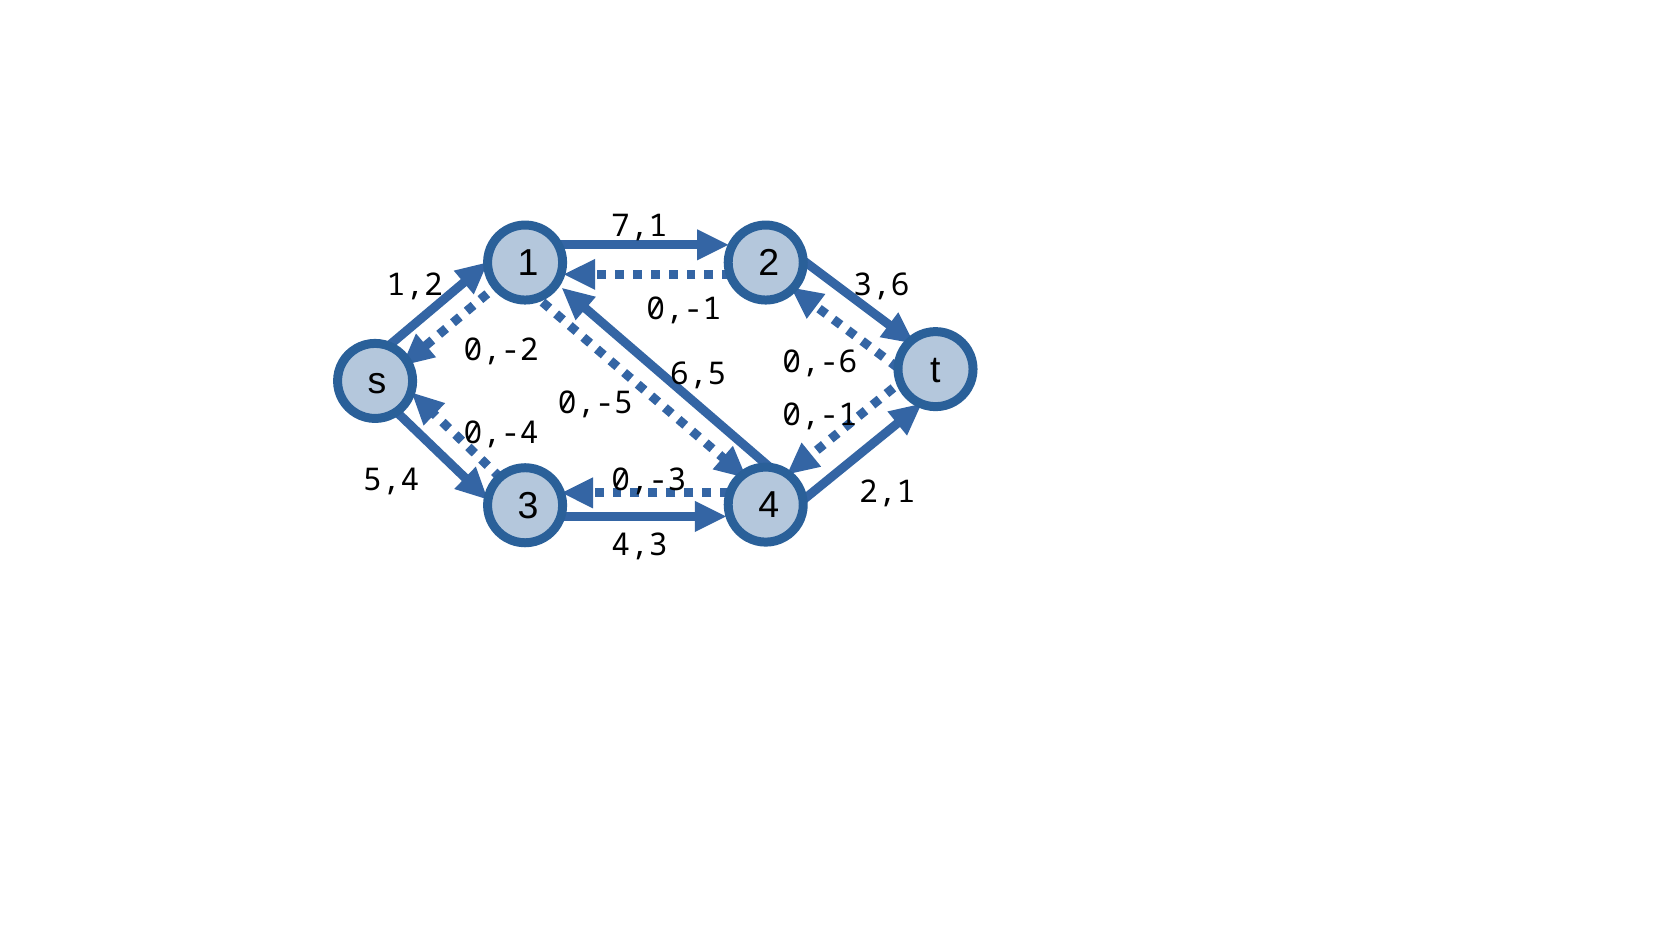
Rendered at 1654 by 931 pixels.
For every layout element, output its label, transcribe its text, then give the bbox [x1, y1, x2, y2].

text_box 0,-1 [767, 384, 867, 435]
text_box 2 [728, 225, 804, 301]
text_box 0,-6 [767, 331, 867, 382]
text_box 0,-5 [543, 372, 642, 423]
text_box 7,1 [596, 195, 678, 246]
text_box 0,-1 [631, 278, 731, 328]
text_box 3,6 [838, 255, 920, 305]
text_box 1 [487, 225, 563, 301]
text_box 0,-4 [448, 402, 548, 452]
text_box 6,5 [655, 343, 737, 393]
text_box t [897, 331, 974, 407]
text_box 4 [728, 467, 804, 543]
text_box 2,1 [844, 461, 926, 512]
text_box 1,2 [371, 254, 454, 305]
text_box 0,-3 [596, 449, 695, 500]
text_box 4,3 [596, 514, 678, 565]
text_box 5,4 [348, 449, 430, 500]
text_box 3 [487, 467, 563, 543]
text_box s [337, 343, 413, 419]
text_box 0,-2 [448, 319, 548, 370]
